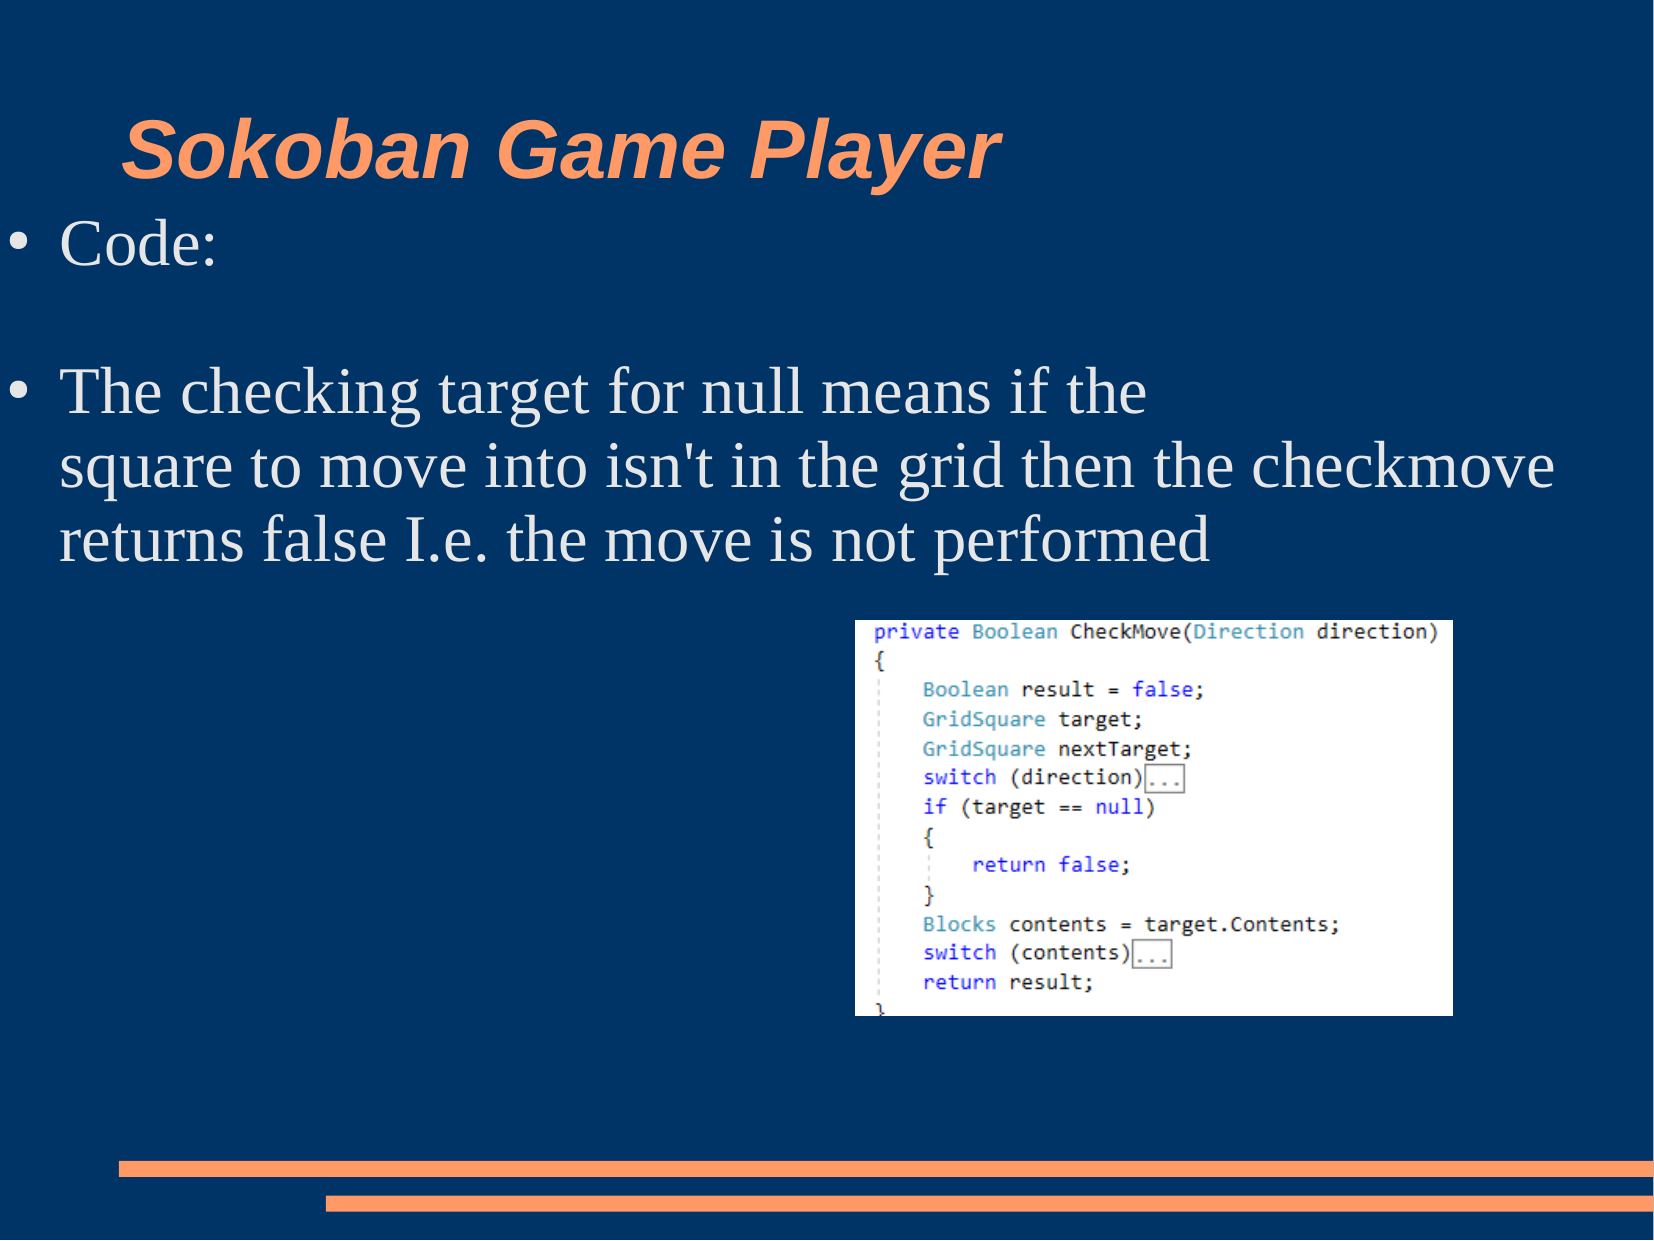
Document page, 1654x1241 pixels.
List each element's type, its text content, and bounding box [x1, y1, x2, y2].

title Sokoban Game Player [121, 46, 1534, 205]
list Code: The checking target for null means if the square to move into isn't in the grid then the checkmove returns false I.e. the move is not performed [0, 205, 1654, 1016]
picture [855, 620, 1453, 1016]
